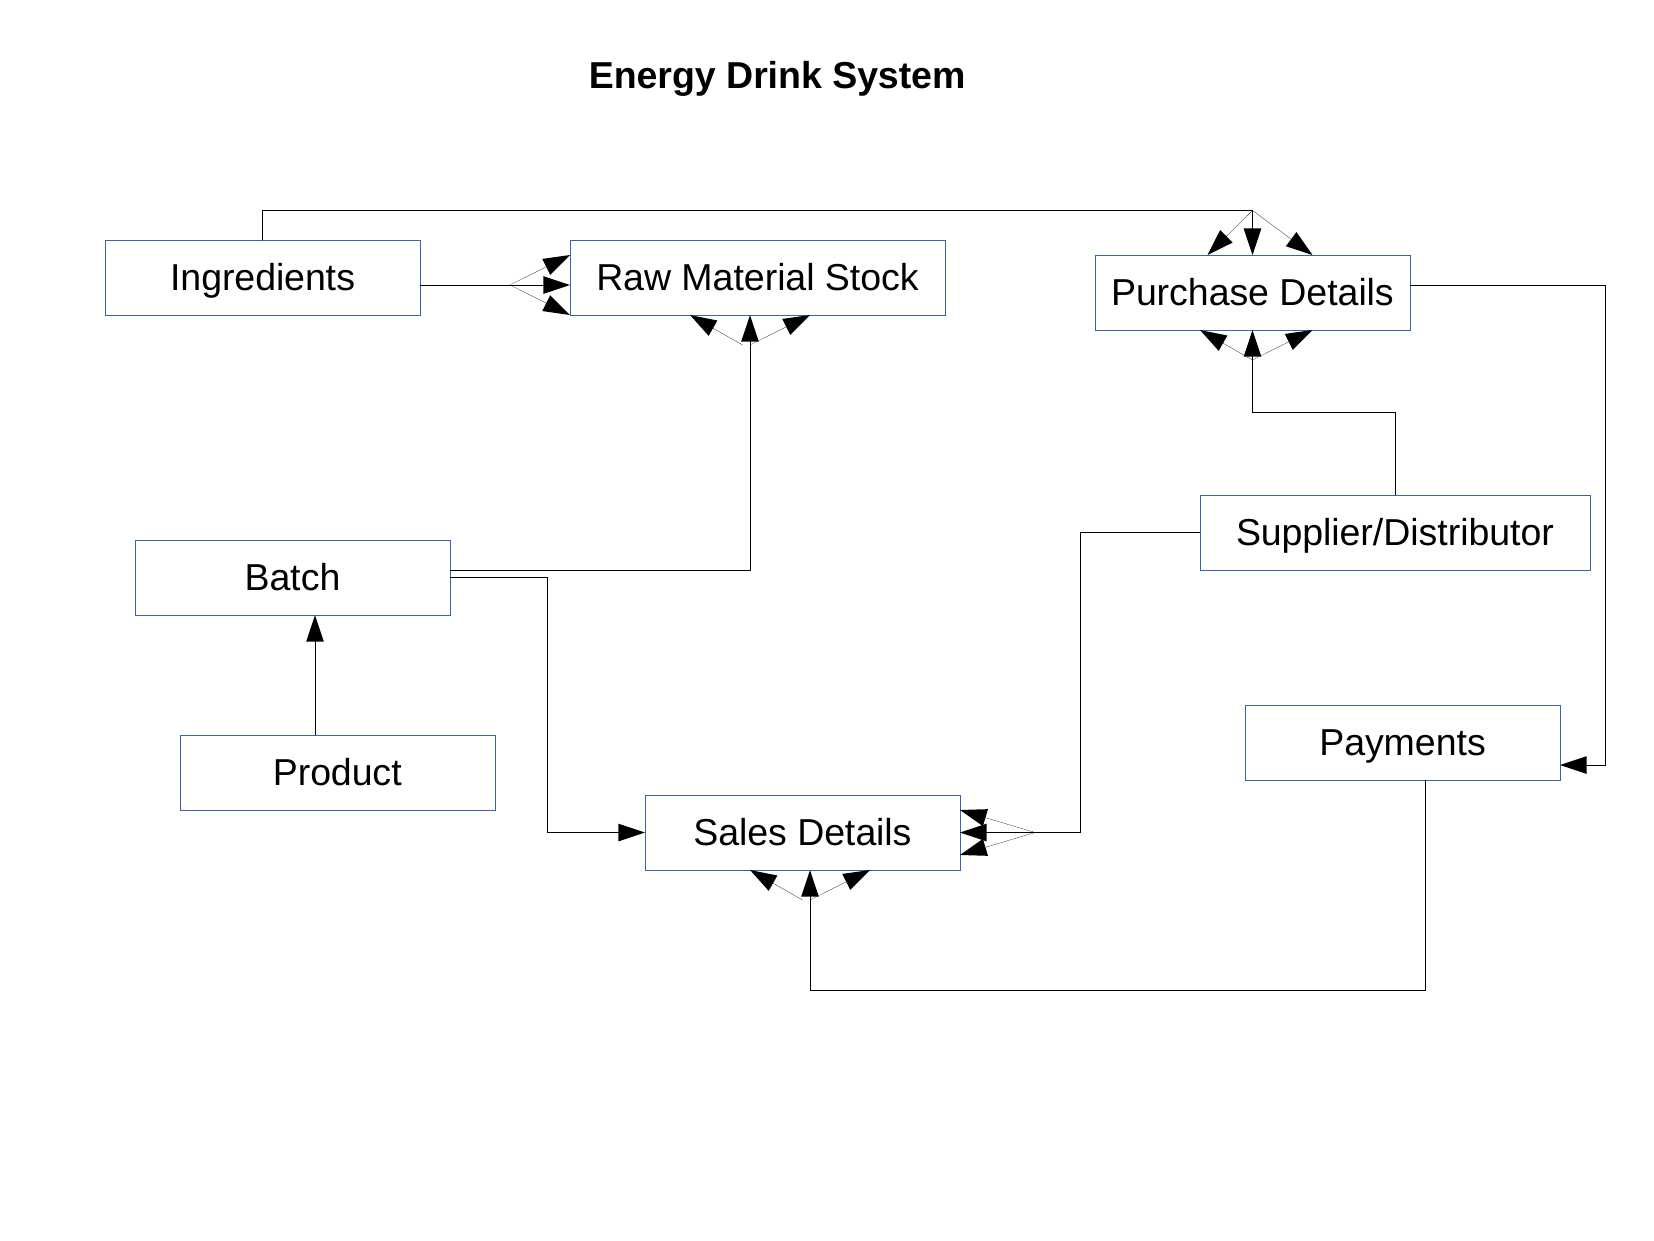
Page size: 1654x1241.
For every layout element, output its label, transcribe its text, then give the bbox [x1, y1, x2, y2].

text_box Product [180, 735, 496, 811]
text_box Ingredients [105, 240, 421, 316]
text_box Raw Material Stock [570, 240, 946, 316]
text_box Energy Drink System [504, 46, 1051, 106]
text_box Supplier/Distributor [1200, 495, 1591, 571]
text_box Batch [135, 540, 451, 616]
text_box Sales Details [645, 795, 961, 871]
text_box Purchase Details [1095, 255, 1411, 331]
text_box Payments [1245, 705, 1561, 781]
